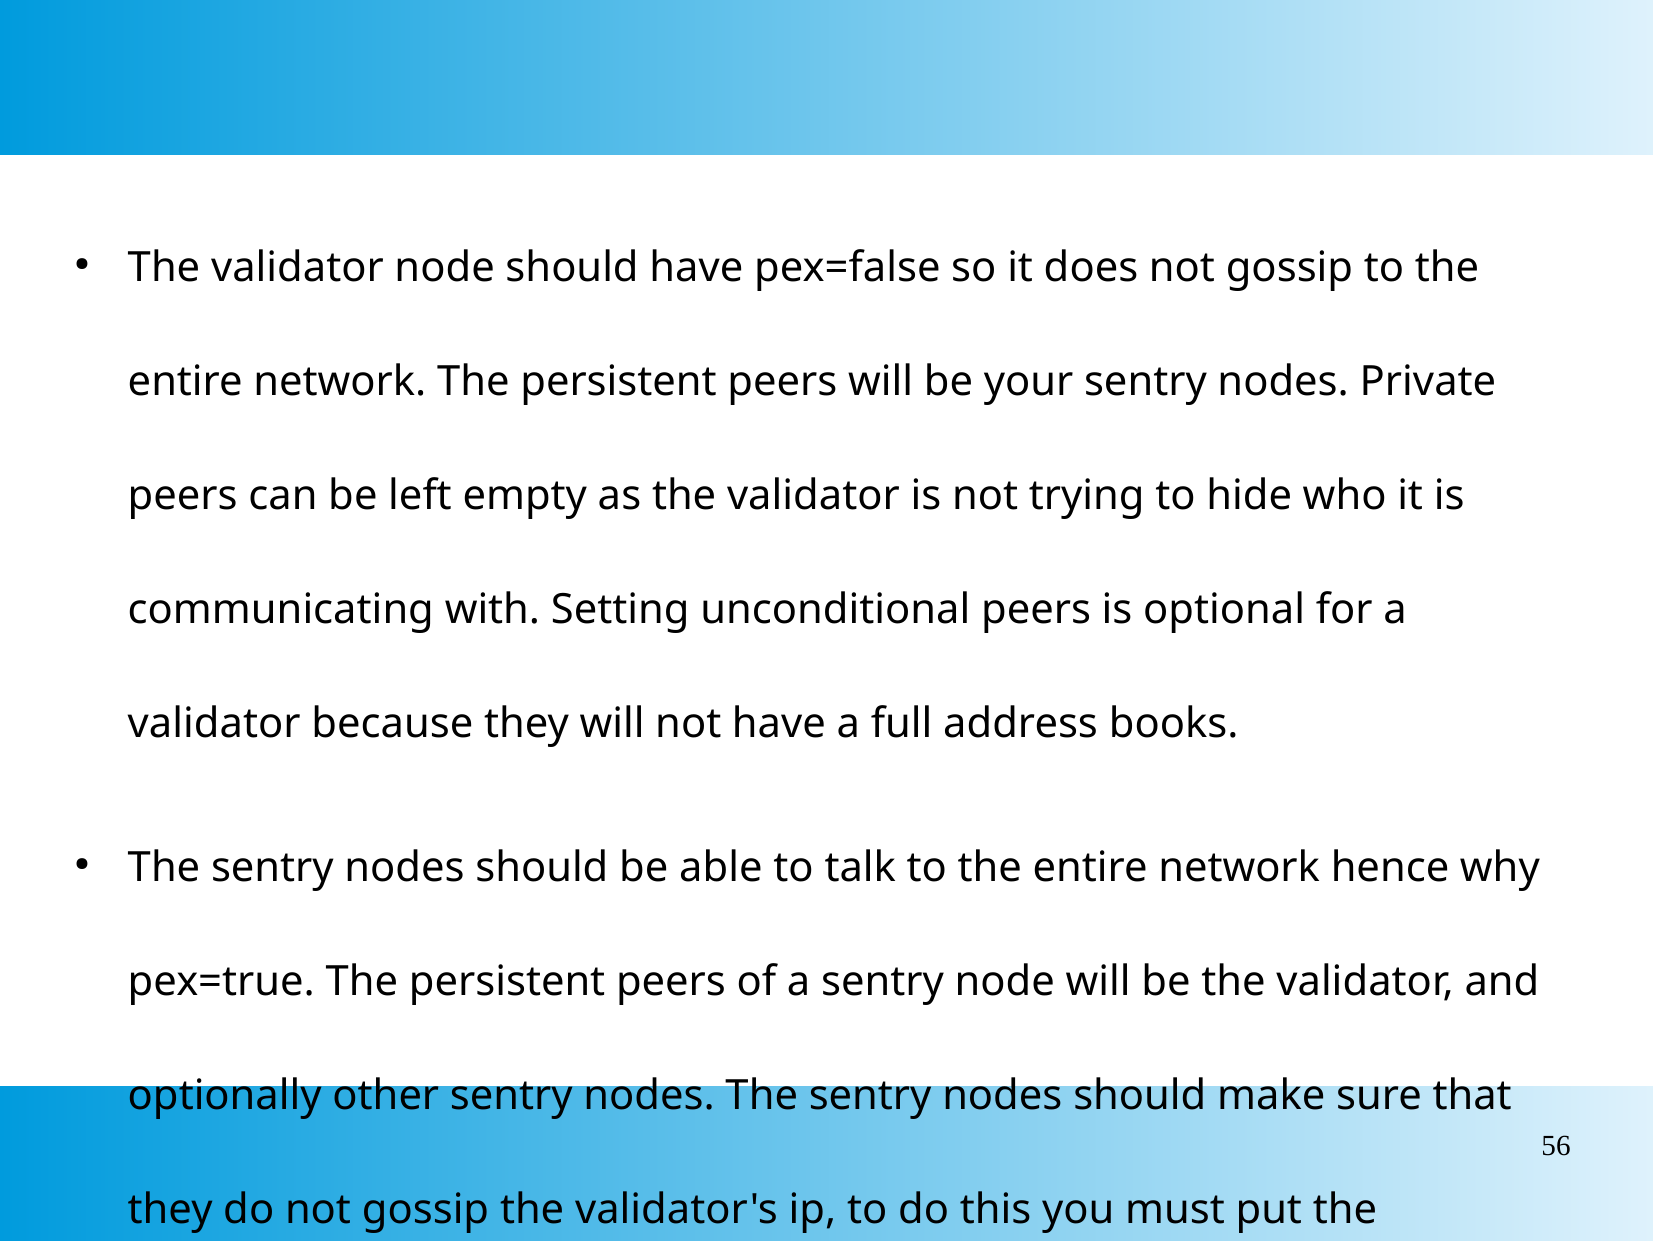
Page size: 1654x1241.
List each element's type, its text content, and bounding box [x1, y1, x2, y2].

list The validator node should have pex=false so it does not gossip to the entire network. The persistent peers will be your sentry nodes. Private peers can be left empty as the validator is not trying to hide who it is communicating with. Setting unconditional peers is optional for a validator because they will not have a full address books. The sentry nodes should be able to talk to the entire network hence why pex=true. The persistent peers of a sentry node will be the validator, and optionally other sentry nodes. The sentry nodes should make sure that they do not gossip the validator's ip, to do this you must put the validators nodeID as a private peer. The unconditional peer IDs will be the validator ID and optionally other sentry nodes. [56, 180, 1546, 900]
